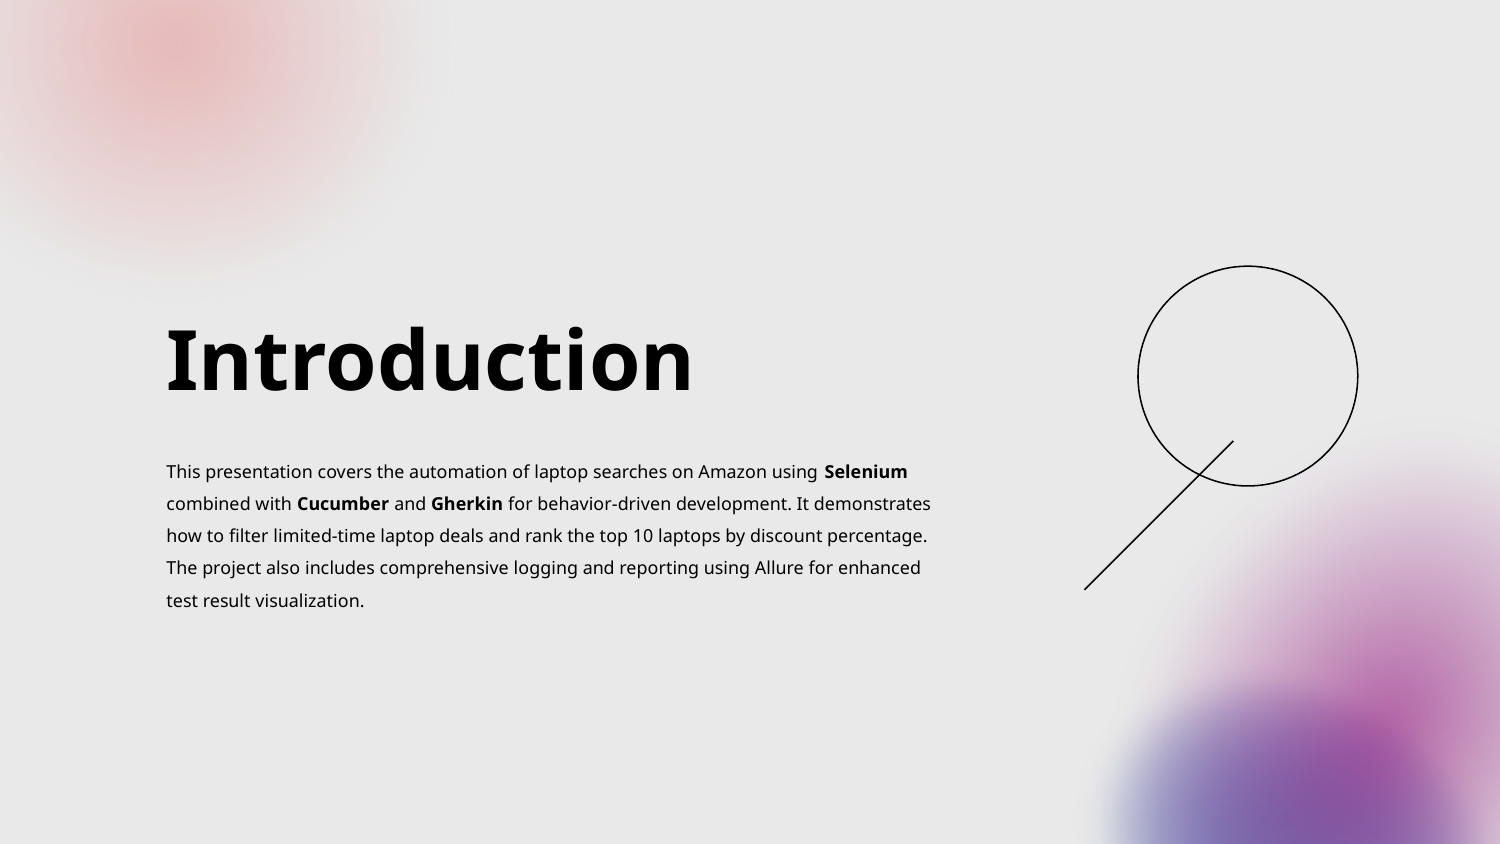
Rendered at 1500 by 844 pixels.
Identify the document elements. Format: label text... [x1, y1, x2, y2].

title Introduction [151, 204, 954, 422]
subtitle This presentation covers the automation of laptop searches on Amazon using Selenium combined with Cucumber and Gherkin for behavior-driven development. It demonstrates how to filter limited-time laptop deals and rank the top 10 laptops by discount percentage. The project also includes comprehensive logging and reporting using Allure for enhanced test result visualization. [151, 434, 954, 627]
